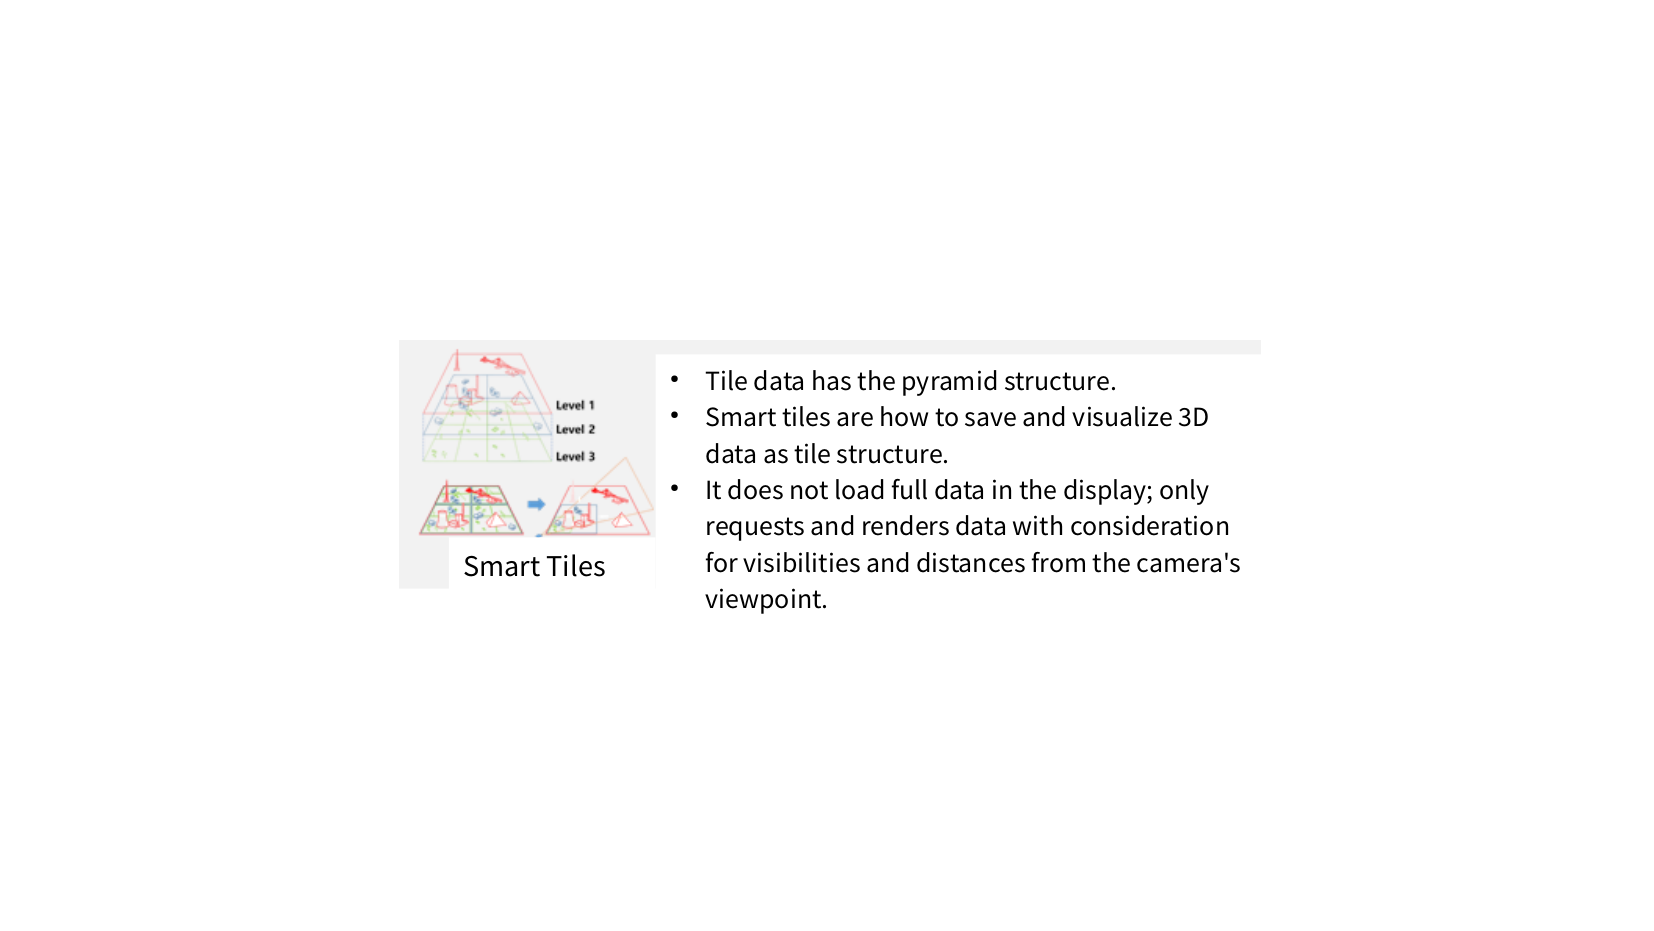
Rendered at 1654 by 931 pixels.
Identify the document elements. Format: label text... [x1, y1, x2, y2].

text_box Tile data has the pyramid structure. Smart tiles are how to save and visualize 3D data as tile structure. It does not load full data in the display; only requests and renders data with consideration for visibilities and distances from the camera's viewpoint. [655, 354, 1276, 623]
text_box Smart Tiles [448, 537, 655, 592]
picture [399, 340, 1261, 592]
